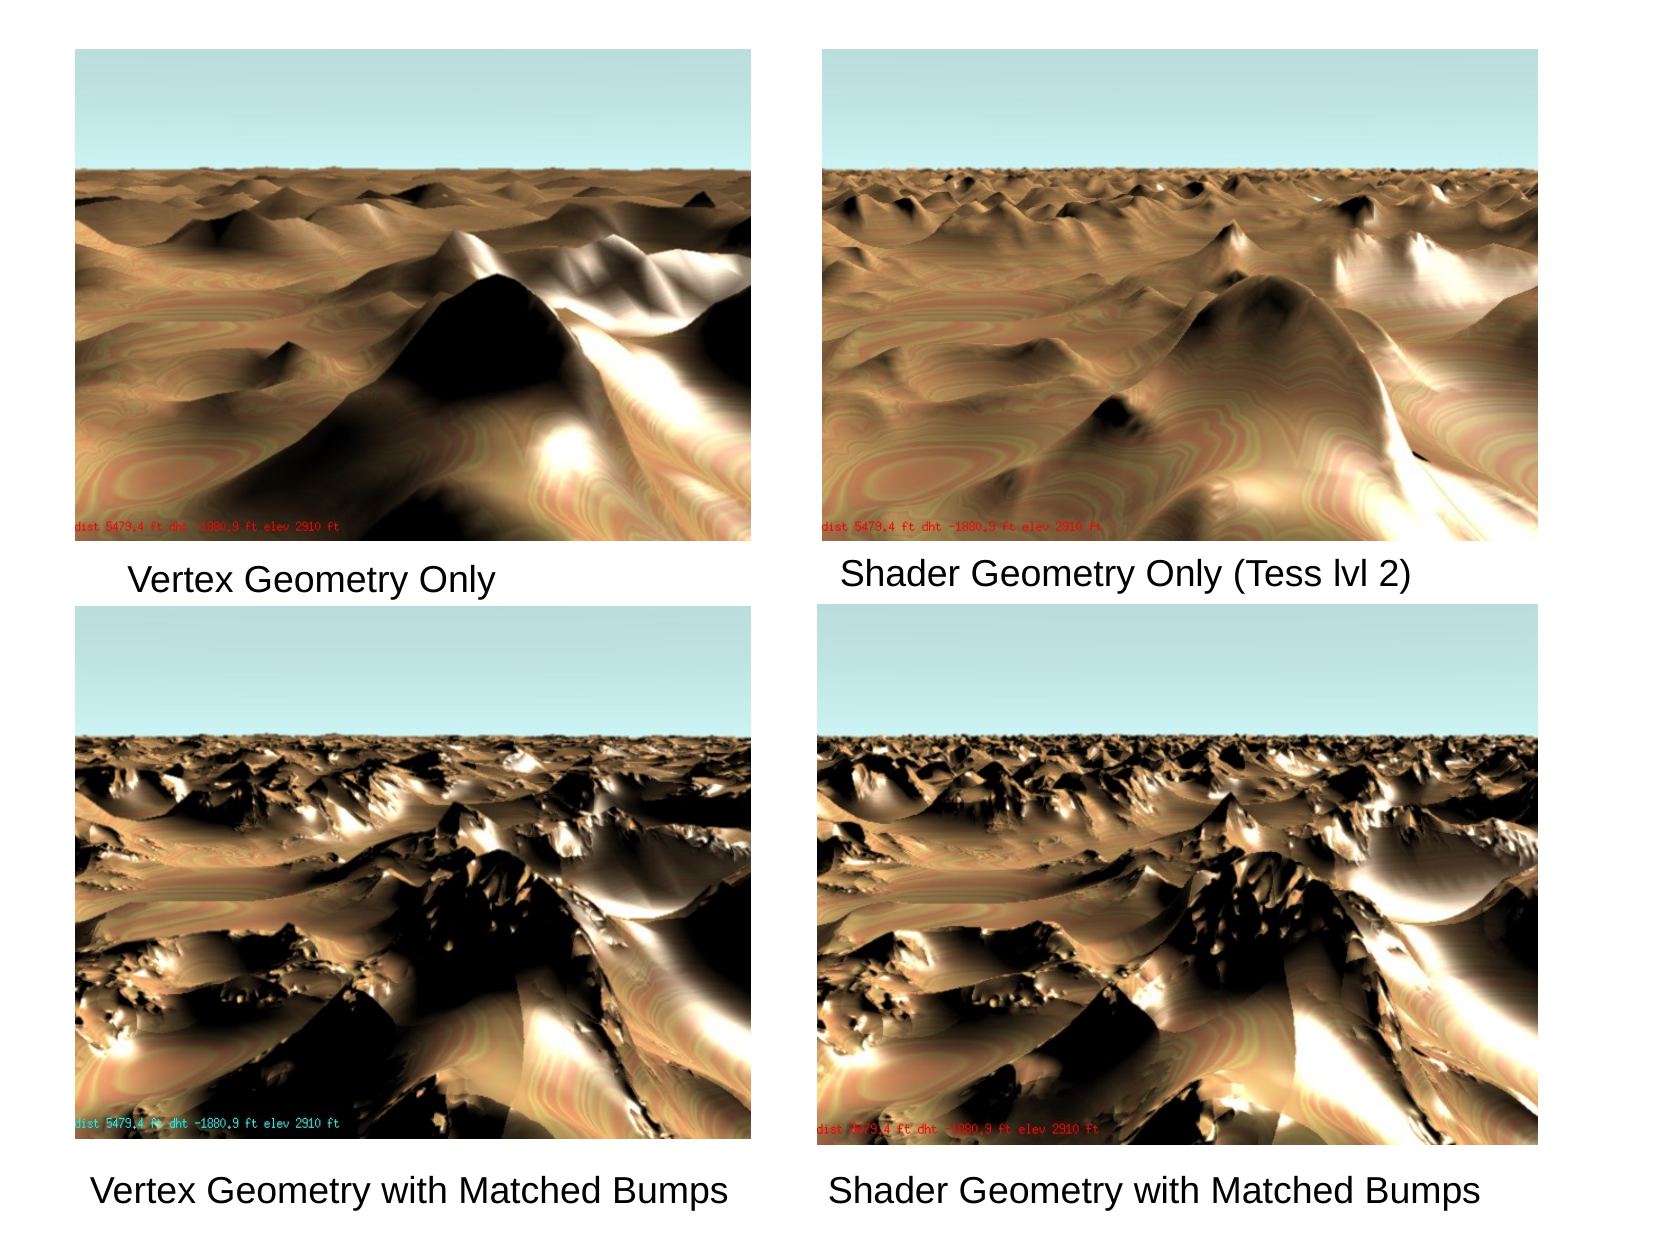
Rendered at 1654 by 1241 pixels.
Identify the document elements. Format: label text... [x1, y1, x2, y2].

text_box Vertex Geometry Only [112, 550, 751, 608]
text_box Shader Geometry with Matched Bumps [813, 1162, 1526, 1220]
text_box Shader Geometry Only (Tess lvl 2) [825, 544, 1501, 602]
picture [817, 604, 1538, 1145]
picture [75, 606, 751, 1139]
picture [822, 49, 1538, 541]
picture [75, 49, 751, 541]
text_box Vertex Geometry with Matched Bumps [75, 1162, 788, 1220]
